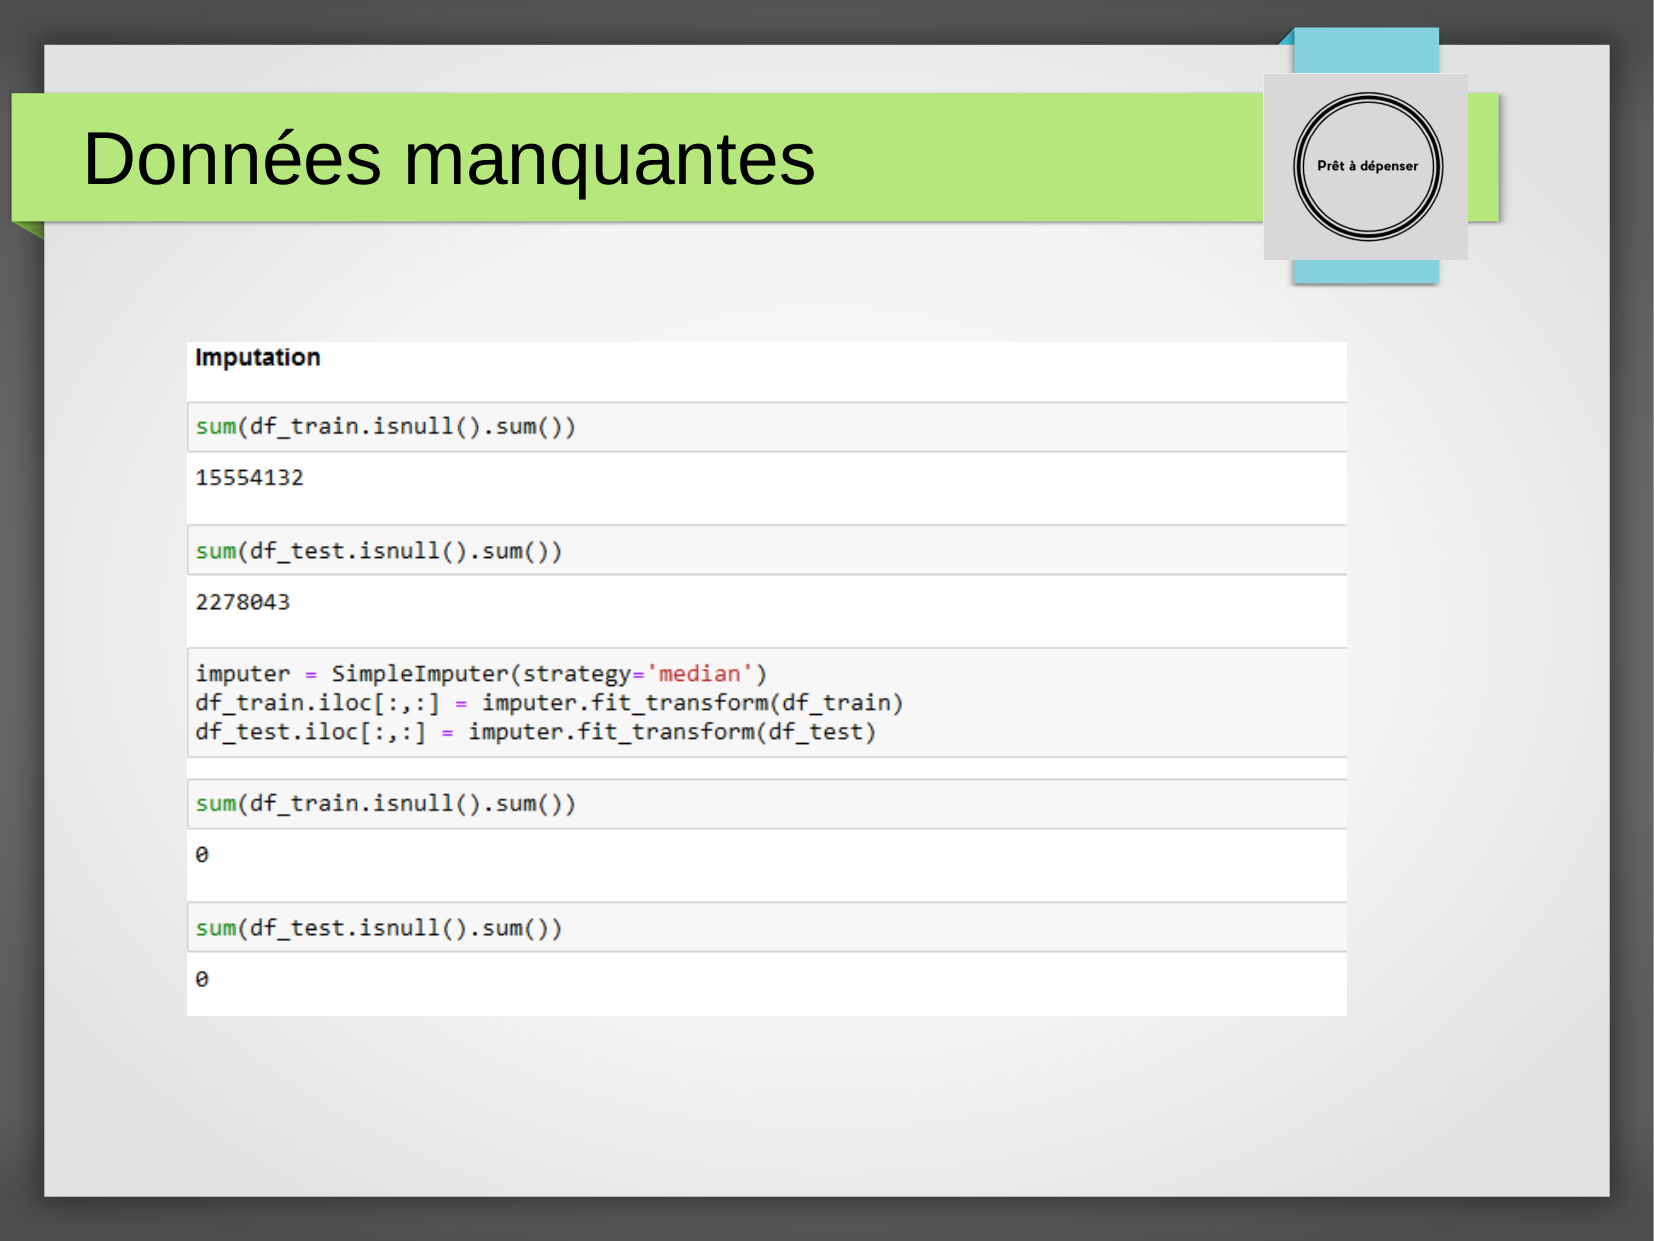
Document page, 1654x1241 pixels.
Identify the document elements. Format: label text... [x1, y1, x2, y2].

picture [0, 0, 1654, 1241]
title Données manquantes [82, 116, 1263, 201]
